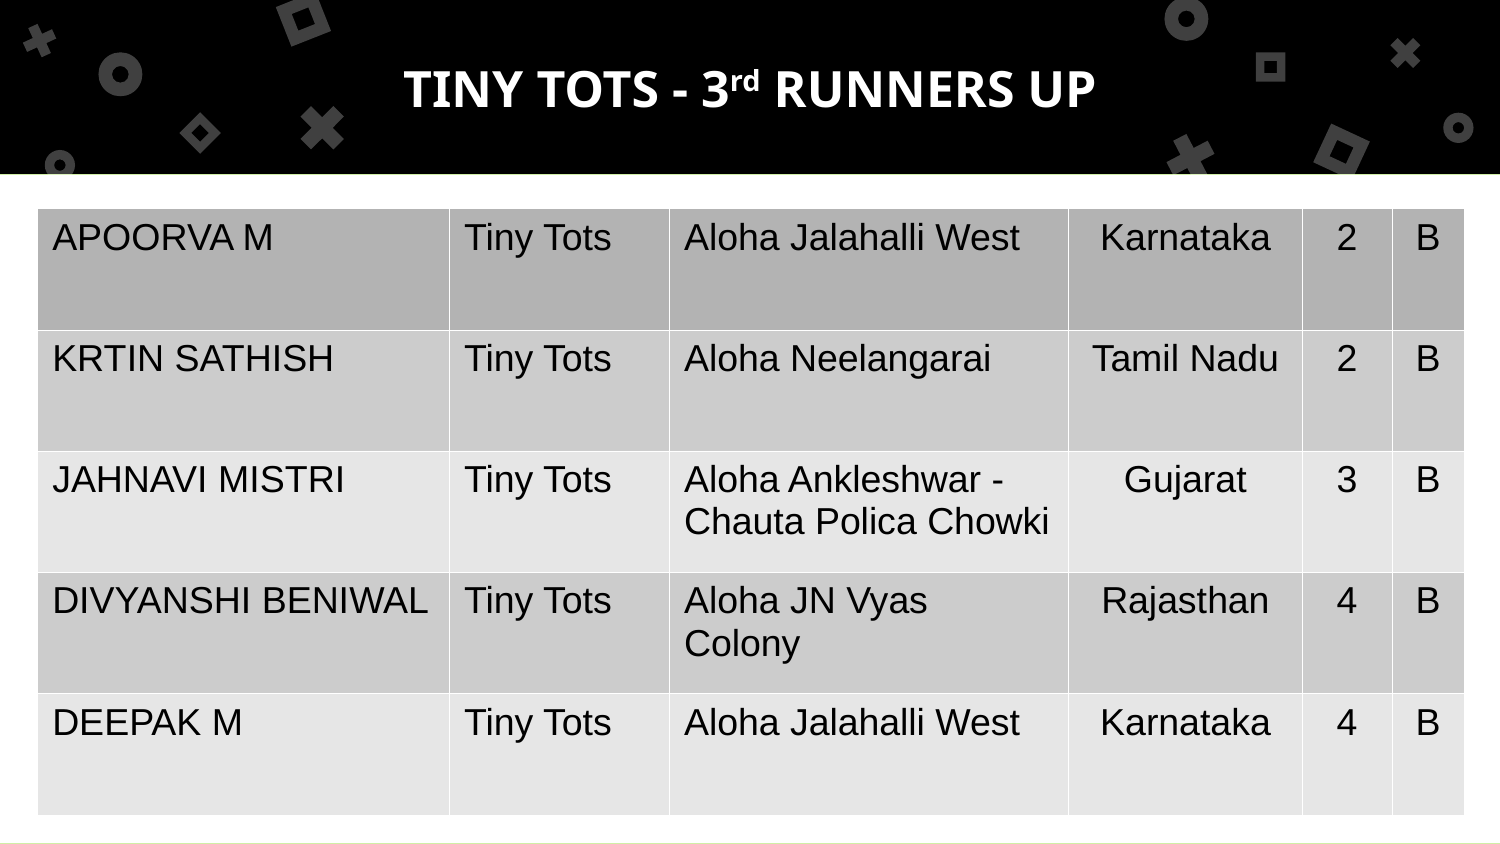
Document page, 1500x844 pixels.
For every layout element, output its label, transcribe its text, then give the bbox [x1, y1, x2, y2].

table_cell Aloha Neelangarai [670, 331, 1068, 451]
table_cell Karnataka [1069, 694, 1302, 815]
table_header B [1393, 209, 1464, 330]
table_header Tiny Tots [450, 209, 669, 330]
table_cell KRTIN SATHISH [38, 331, 449, 451]
table_cell Aloha JN Vyas Colony [670, 573, 1068, 693]
table_cell B [1393, 331, 1464, 451]
table_cell DIVYANSHI BENIWAL [38, 573, 449, 693]
table_cell JAHNAVI MISTRI [38, 452, 449, 572]
table_header Aloha Jalahalli West [670, 209, 1068, 330]
table_cell 2 [1303, 331, 1392, 451]
table_cell B [1393, 694, 1464, 815]
table_cell 4 [1303, 573, 1392, 693]
table_cell Aloha Jalahalli West [670, 694, 1068, 815]
table_cell Tiny Tots [450, 452, 669, 572]
table_cell Gujarat [1069, 452, 1302, 572]
table_header 2 [1303, 209, 1392, 330]
table_cell Rajasthan [1069, 573, 1302, 693]
text_box TINY TOTS - 3rd RUNNERS UP [75, 0, 1425, 175]
table_cell Tamil Nadu [1069, 331, 1302, 451]
table_cell Tiny Tots [450, 573, 669, 693]
table_cell Tiny Tots [450, 331, 669, 451]
table_cell DEEPAK M [38, 694, 449, 815]
table_cell 4 [1303, 694, 1392, 815]
table_header Karnataka [1069, 209, 1302, 330]
table_cell B [1393, 452, 1464, 572]
table_cell B [1393, 573, 1464, 693]
table_header APOORVA M [38, 209, 449, 330]
table_cell Aloha Ankleshwar - Chauta Polica Chowki [670, 452, 1068, 572]
table_cell Tiny Tots [450, 694, 669, 815]
table_cell 3 [1303, 452, 1392, 572]
